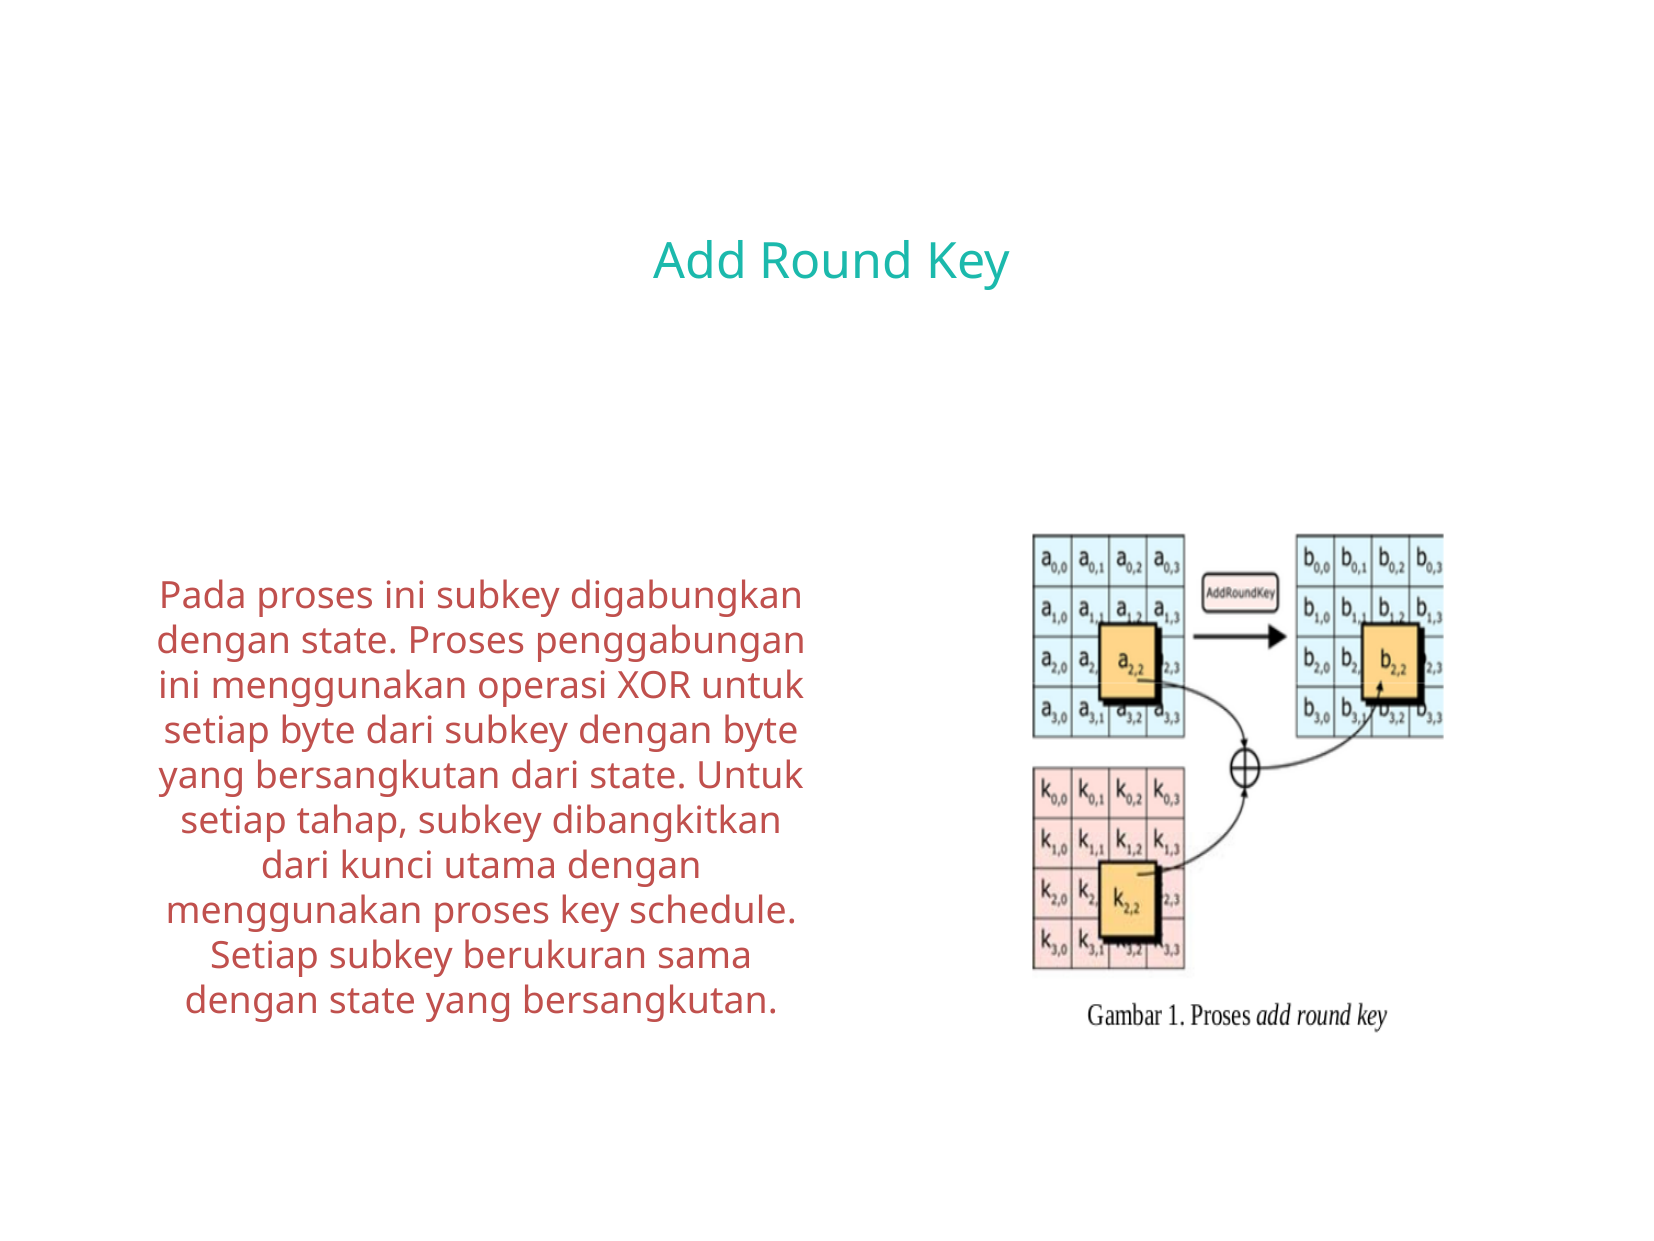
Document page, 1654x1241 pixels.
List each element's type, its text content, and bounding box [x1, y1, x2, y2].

text_box Pada proses ini subkey digabungkan dengan state. Proses penggabungan ini menggunakan operasi XOR untuk setiap byte dari subkey dengan byte yang bersangkutan dari state. Untuk setiap tahap, subkey dibangkitkan dari kunci utama dengan menggunakan proses key schedule. Setiap subkey berukuran sama dengan state yang bersangkutan. [129, 471, 834, 1120]
picture [1004, 512, 1504, 1053]
title Add Round Key [129, 125, 1535, 391]
